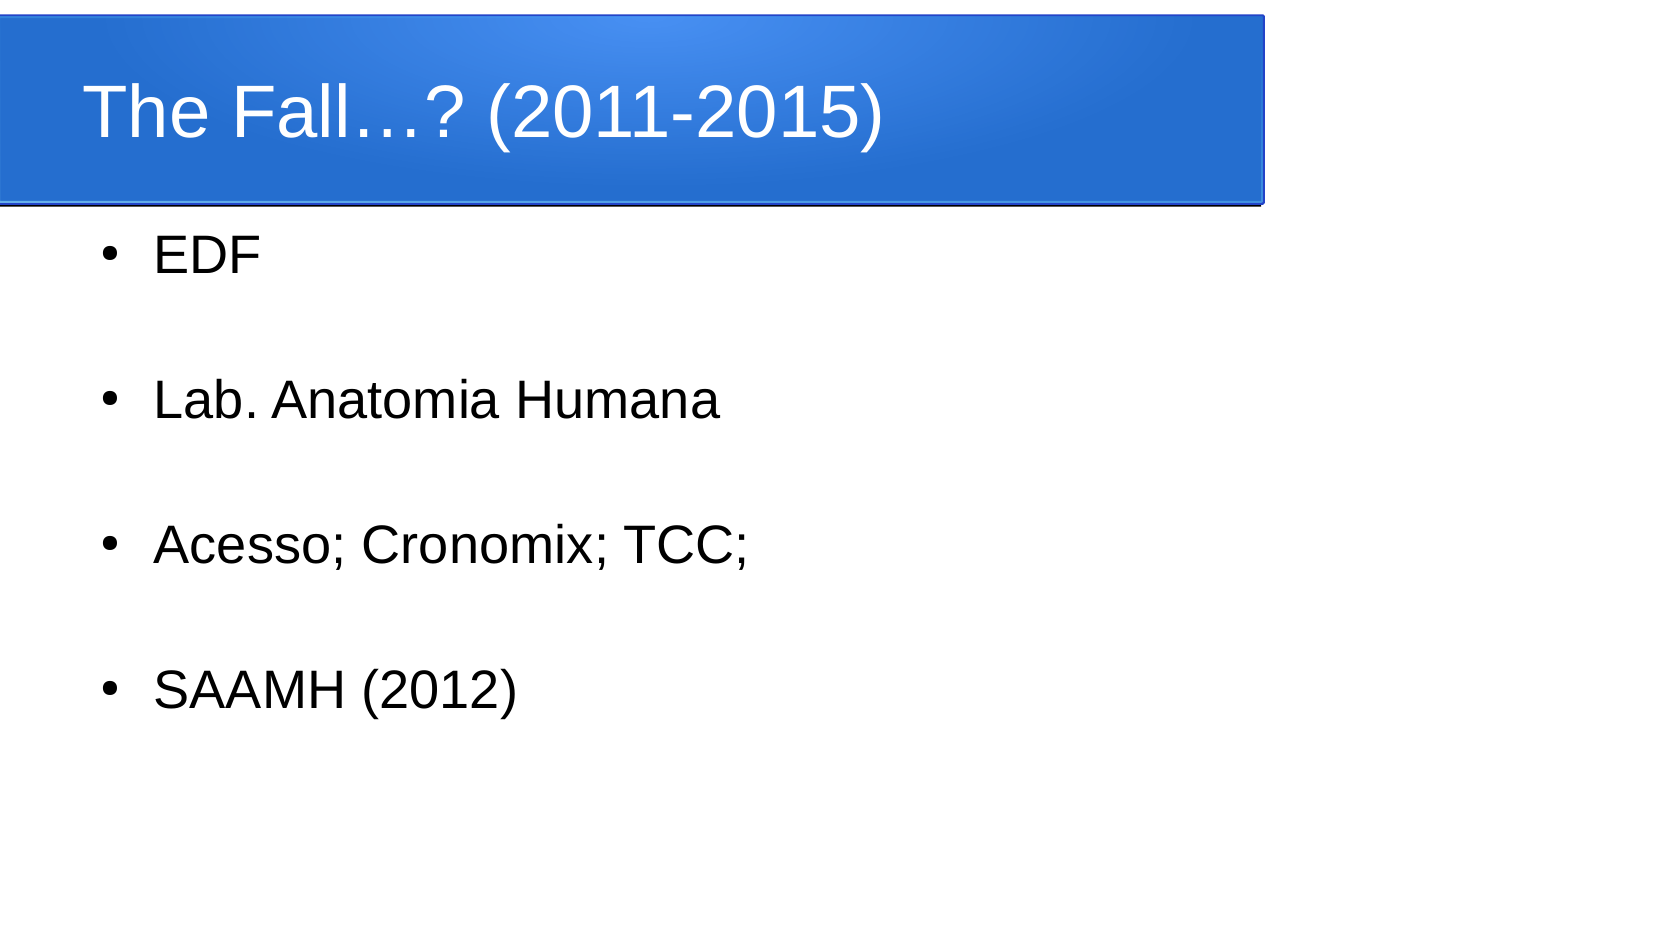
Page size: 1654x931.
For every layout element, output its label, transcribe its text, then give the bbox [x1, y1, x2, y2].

title The Fall…? (2011-2015) [82, 35, 1235, 189]
list EDF Lab. Anatomia Humana Acesso; Cronomix; TCC; SAAMH (2012) [82, 224, 1571, 764]
